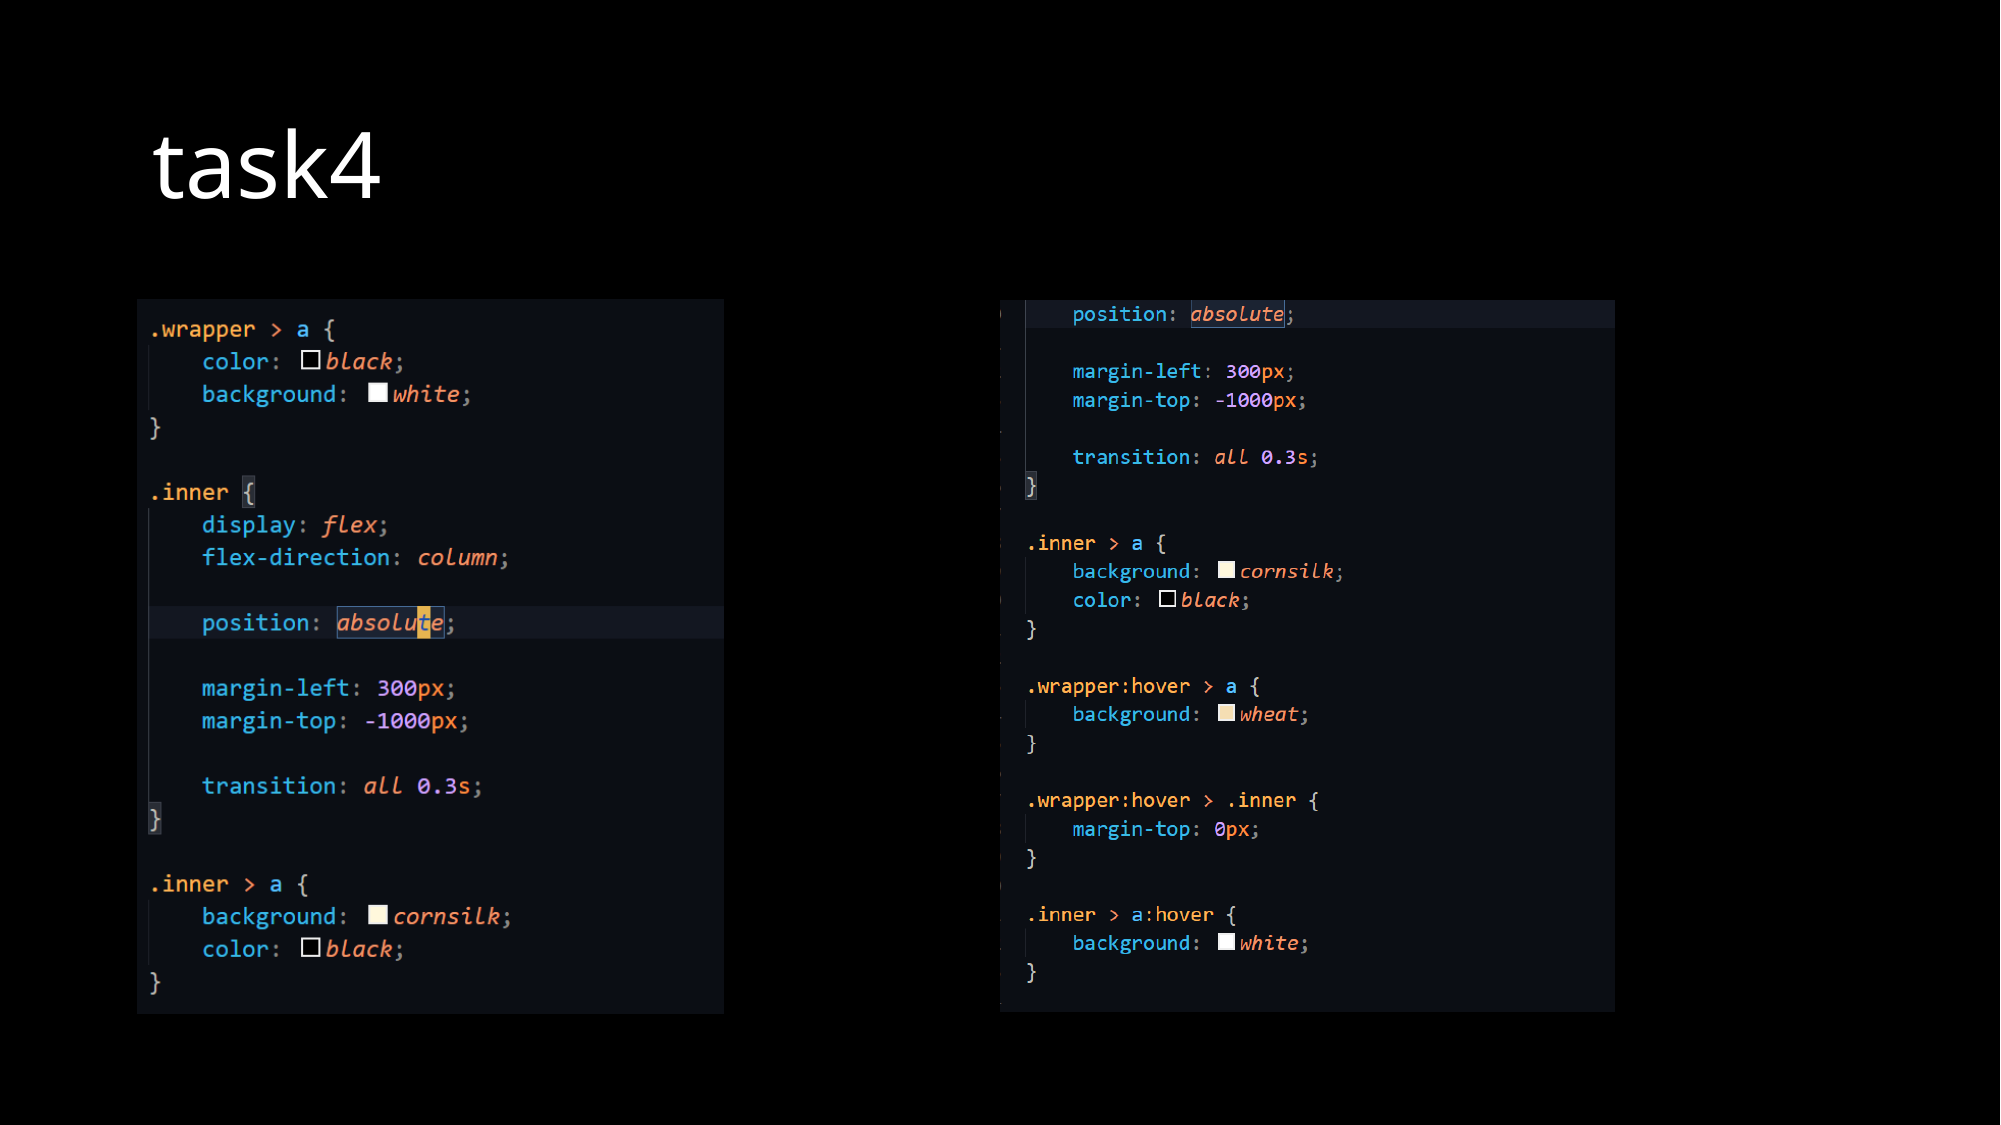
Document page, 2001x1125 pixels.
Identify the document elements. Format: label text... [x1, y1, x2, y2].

picture [137, 299, 724, 1014]
title task4 [137, 59, 1863, 278]
picture [1000, 300, 1615, 1012]
